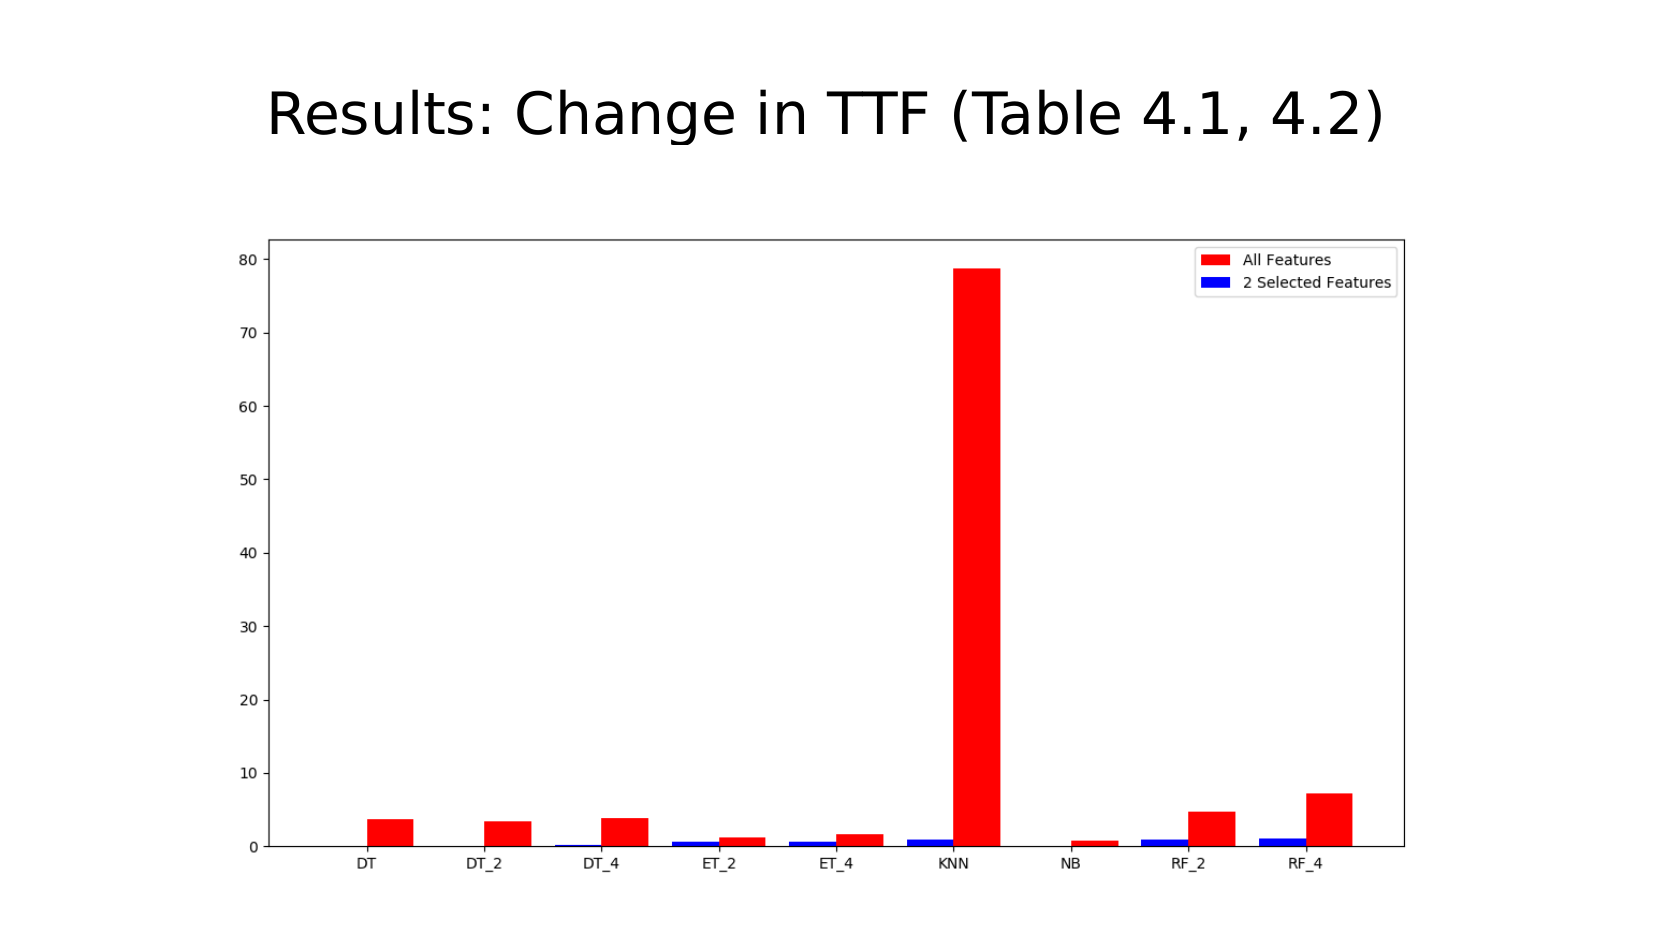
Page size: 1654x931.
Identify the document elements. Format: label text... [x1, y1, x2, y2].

picture [85, 145, 1551, 931]
title Results: Change in TTF (Table 4.1, 4.2) [82, 37, 1571, 193]
